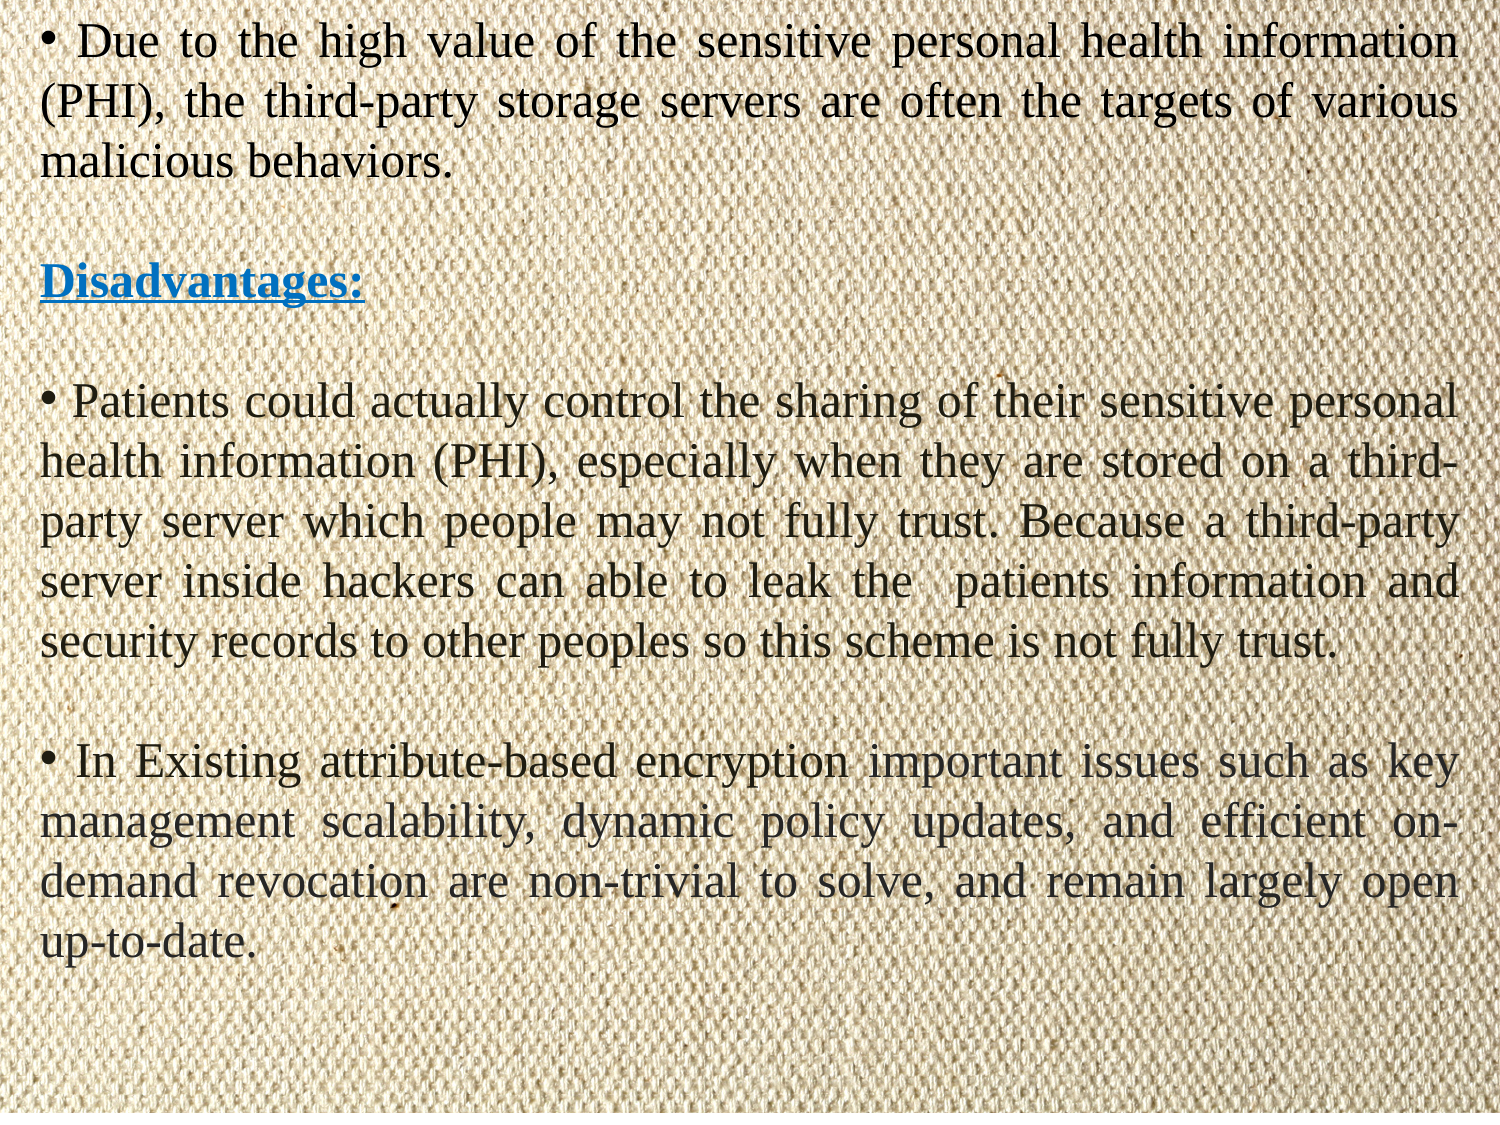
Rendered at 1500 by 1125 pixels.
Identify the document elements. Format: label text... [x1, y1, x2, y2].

picture [0, 0, 1500, 1113]
text_box Due to the high value of the sensitive personal health information (PHI), the third-party storage servers are often the targets of various malicious behaviors. Disadvantages: Patients could actually control the sharing of their sensitive personal health information (PHI), especially when they are stored on a third-party server which people may not fully trust. Because a third-party server inside hackers can able to leak the patients information and security records to other peoples so this scheme is not fully trust. In Existing attribute-based encryption important issues such as key management scalability, dynamic policy updates, and efficient on-demand revocation are non-trivial to solve, and remain largely open up-to-date. [24, 0, 1475, 1035]
